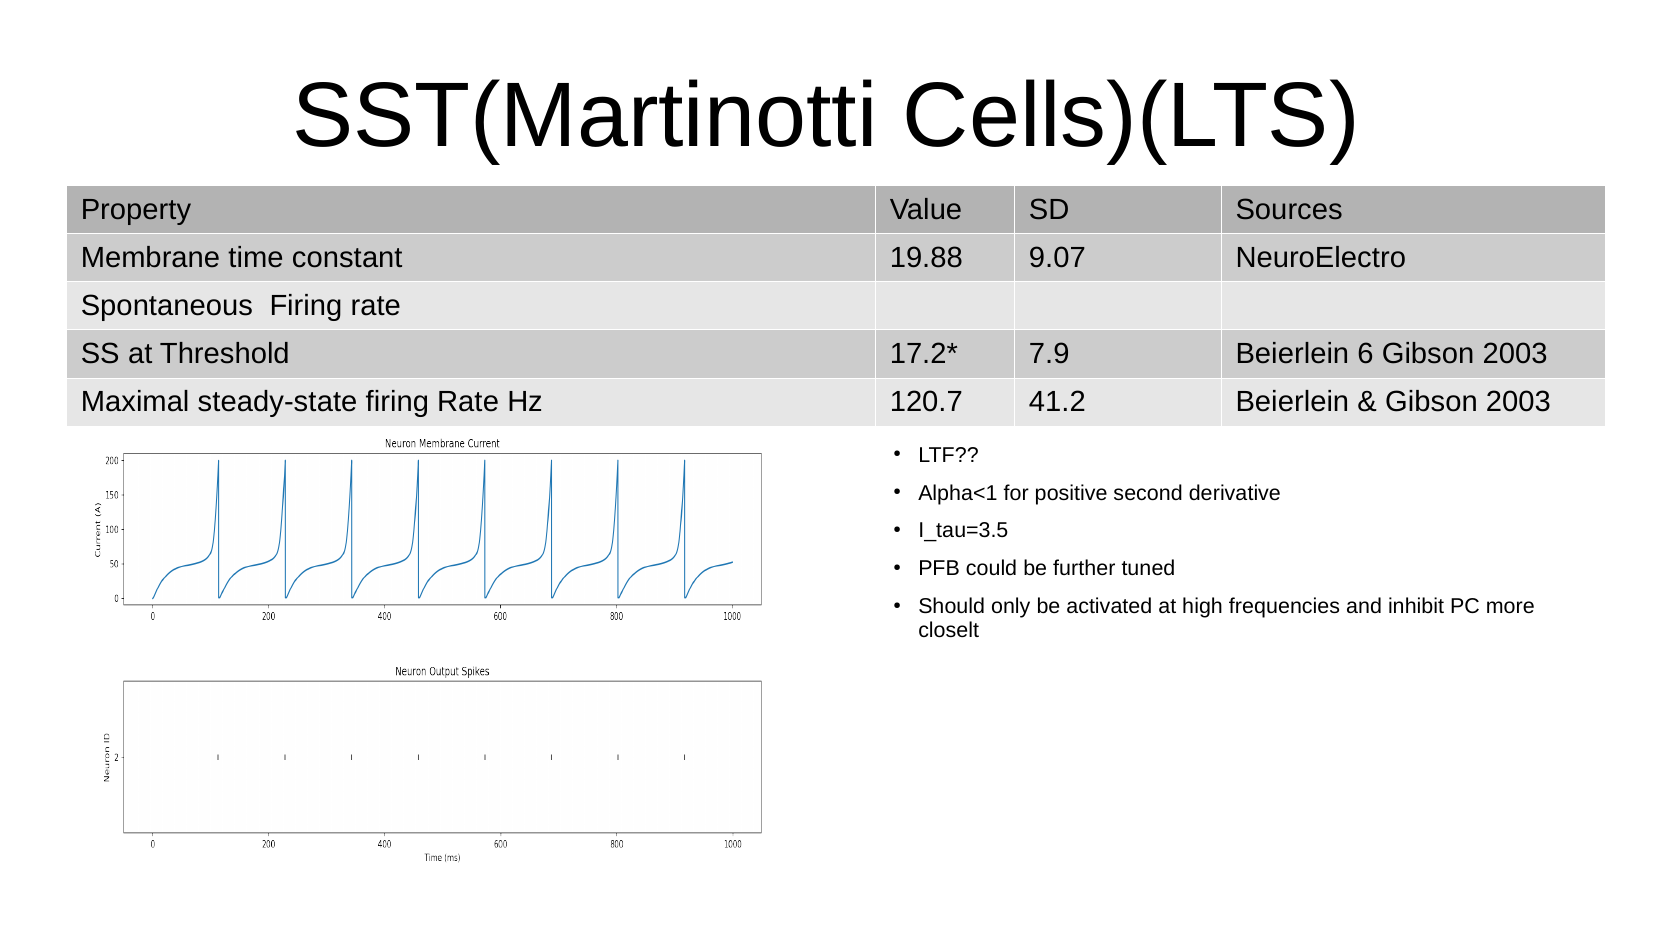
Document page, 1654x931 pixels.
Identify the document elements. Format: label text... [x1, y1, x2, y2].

table_cell 17.2* [876, 330, 1014, 378]
table_cell 41.2 [1015, 379, 1221, 426]
list LTF?? Alpha<1 for positive second derivative I_tau=3.5 PFB could be further tuned Should only be activated at high frequencies and inhibit PC more closelt [885, 442, 1538, 646]
table_cell 120.7 [876, 379, 1014, 426]
table_cell Spontaneous Firing rate [67, 282, 875, 329]
table_header Property [67, 186, 875, 233]
table_header Sources [1222, 186, 1605, 233]
table_cell [1222, 282, 1605, 329]
table_cell [1015, 282, 1221, 329]
table_cell 9.07 [1015, 234, 1221, 281]
table_cell Maximal steady-state firing Rate Hz [67, 379, 875, 426]
table_header Value [876, 186, 1014, 233]
table_cell Beierlein 6 Gibson 2003 [1222, 330, 1605, 378]
table_cell SS at Threshold [67, 330, 875, 378]
table_cell [876, 282, 1014, 329]
table_cell NeuroElectro [1222, 234, 1605, 281]
table_header SD [1015, 186, 1221, 233]
picture [90, 431, 766, 871]
table_cell Membrane time constant [67, 234, 875, 281]
table_cell Beierlein & Gibson 2003 [1222, 379, 1605, 426]
table_cell 7.9 [1015, 330, 1221, 378]
title SST(Martinotti Cells)(LTS) [82, 37, 1571, 185]
table_cell 19.88 [876, 234, 1014, 281]
